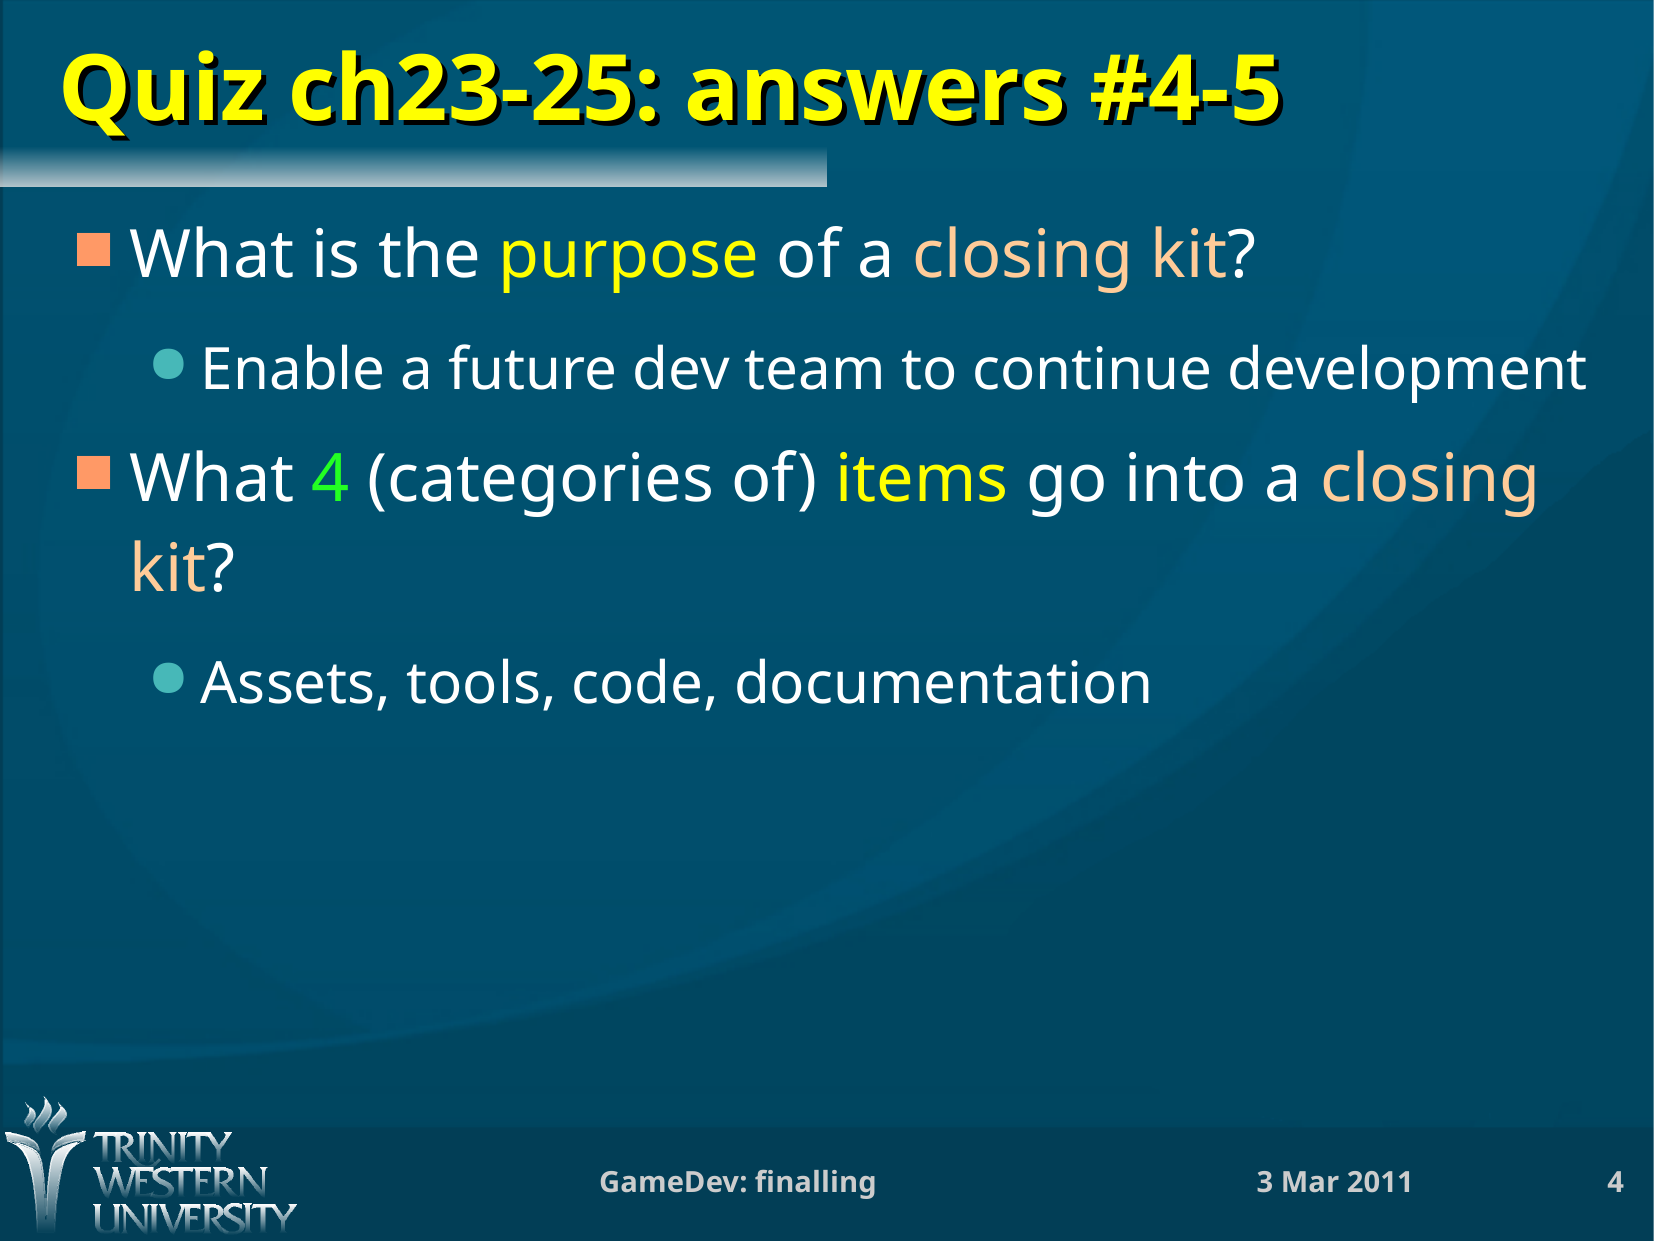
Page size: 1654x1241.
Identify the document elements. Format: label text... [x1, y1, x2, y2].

title Quiz ch23-25: answers #4-5 [59, 19, 1595, 148]
title Closing kits [0, 154, 827, 158]
list What is the purpose of a closing kit? Enable a future dev team to continue development What 4 (categories of) items go into a closing kit? Assets, tools, code, documentation [59, 206, 1625, 1026]
picture [38, 1227, 54, 1232]
